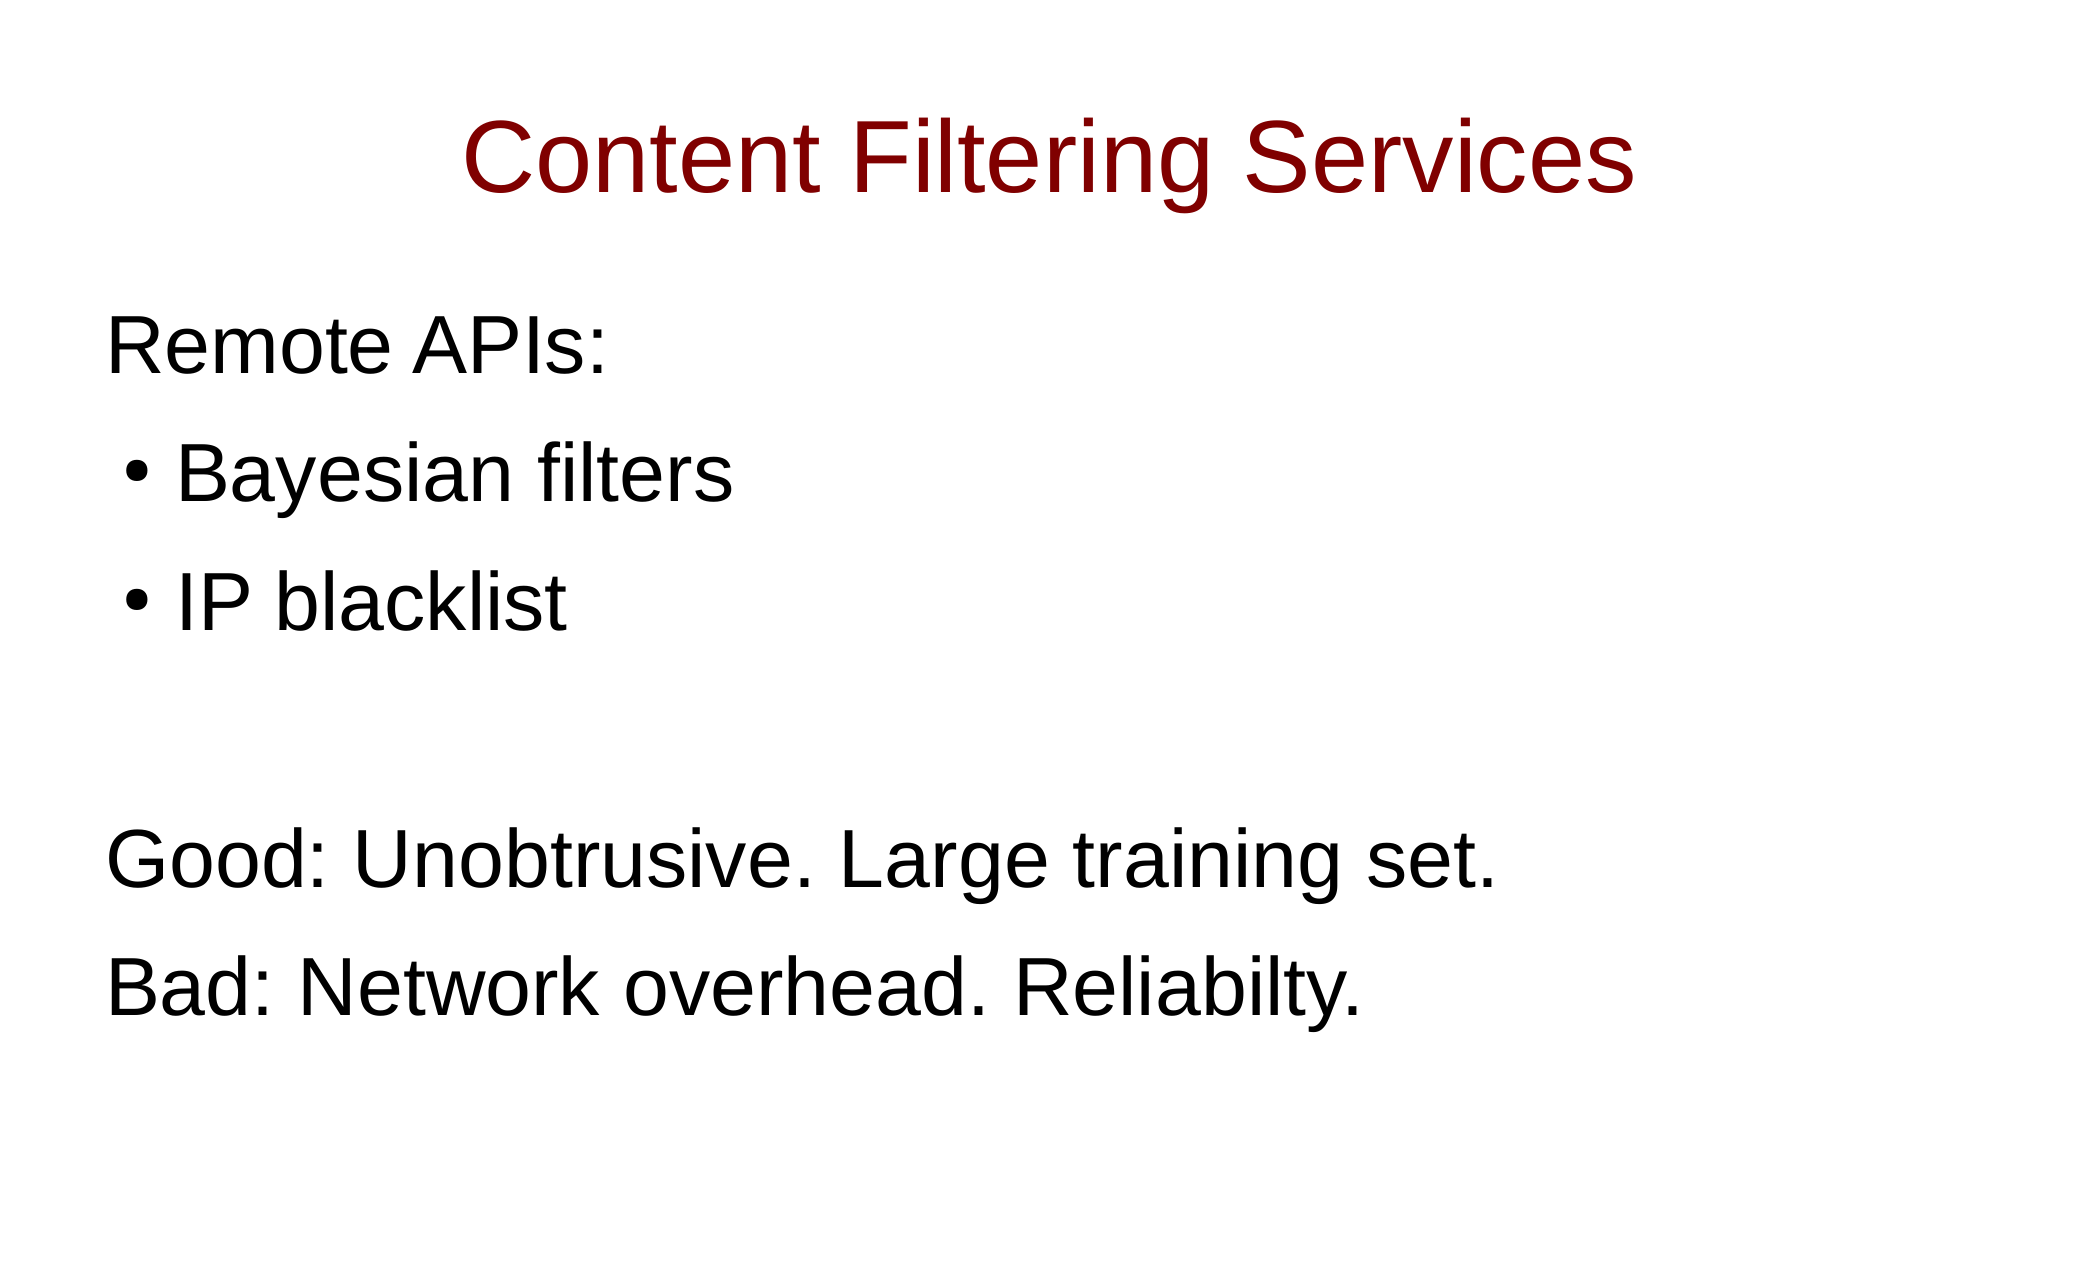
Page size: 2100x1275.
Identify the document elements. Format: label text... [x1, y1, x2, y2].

list Remote APIs: Bayesian filters IP blacklist Good: Unobtrusive. Large training set. Bad: Network overhead. Reliabilty. [105, 298, 1953, 1038]
title Content Filtering Services [105, 50, 1995, 264]
